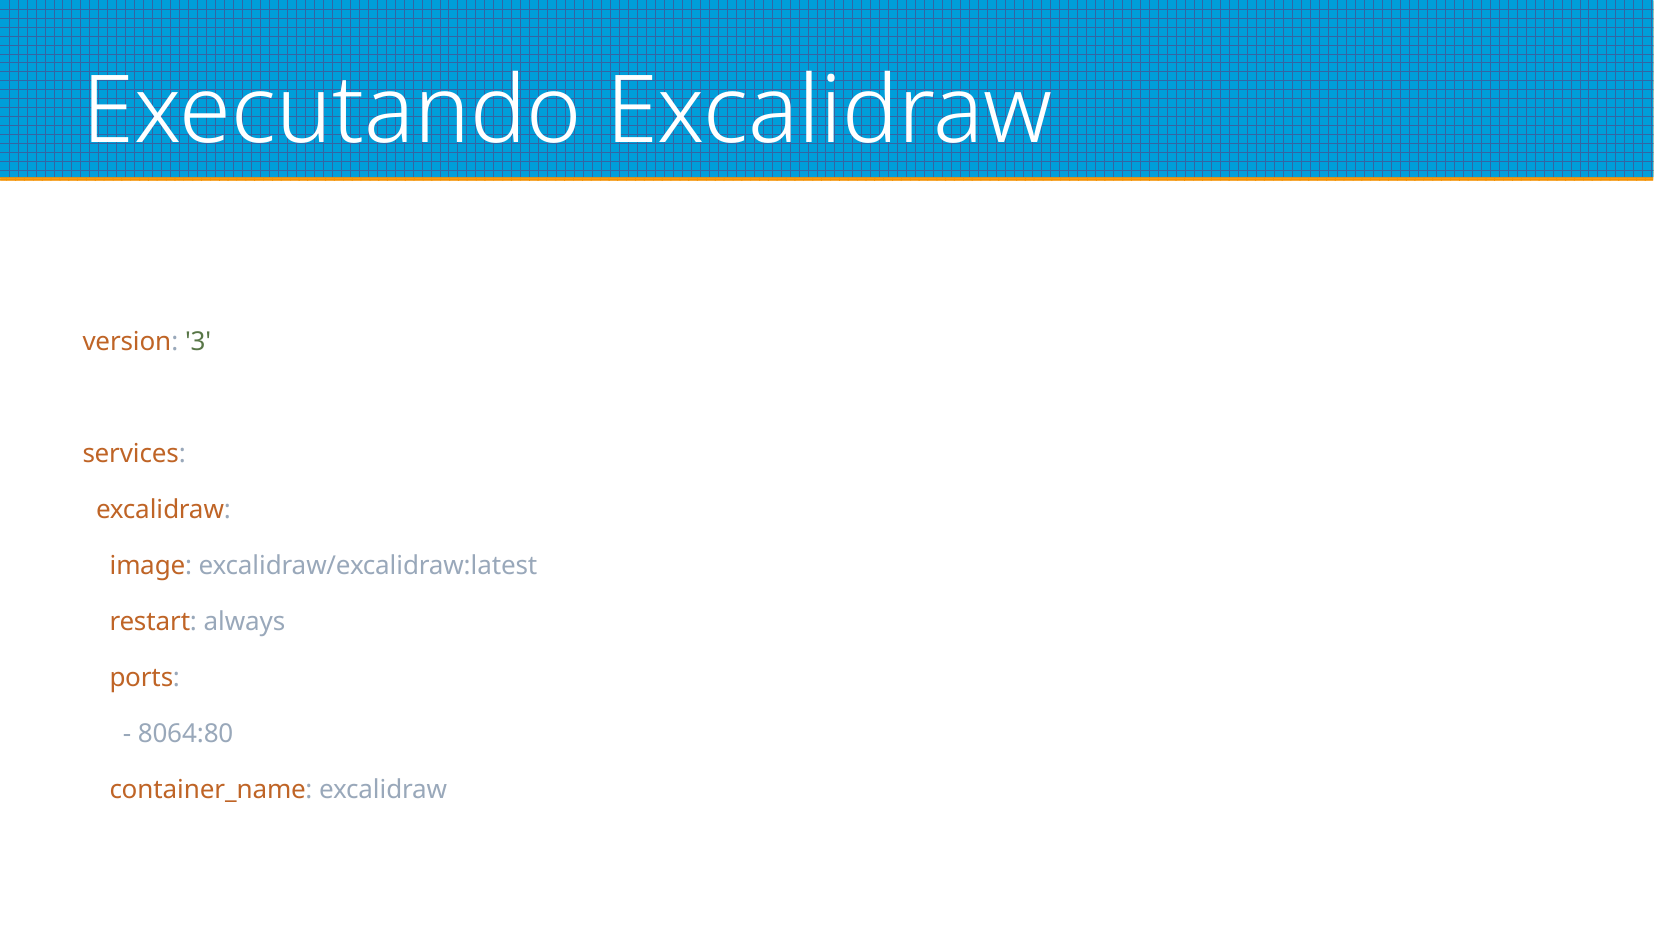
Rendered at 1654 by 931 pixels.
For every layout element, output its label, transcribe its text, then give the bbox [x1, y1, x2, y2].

title Executando Excalidraw [82, 14, 1571, 171]
list version: '3' services: excalidraw: image: excalidraw/excalidraw:latest restart: always ports: - 8064:80 container_name: excalidraw [82, 236, 1563, 811]
